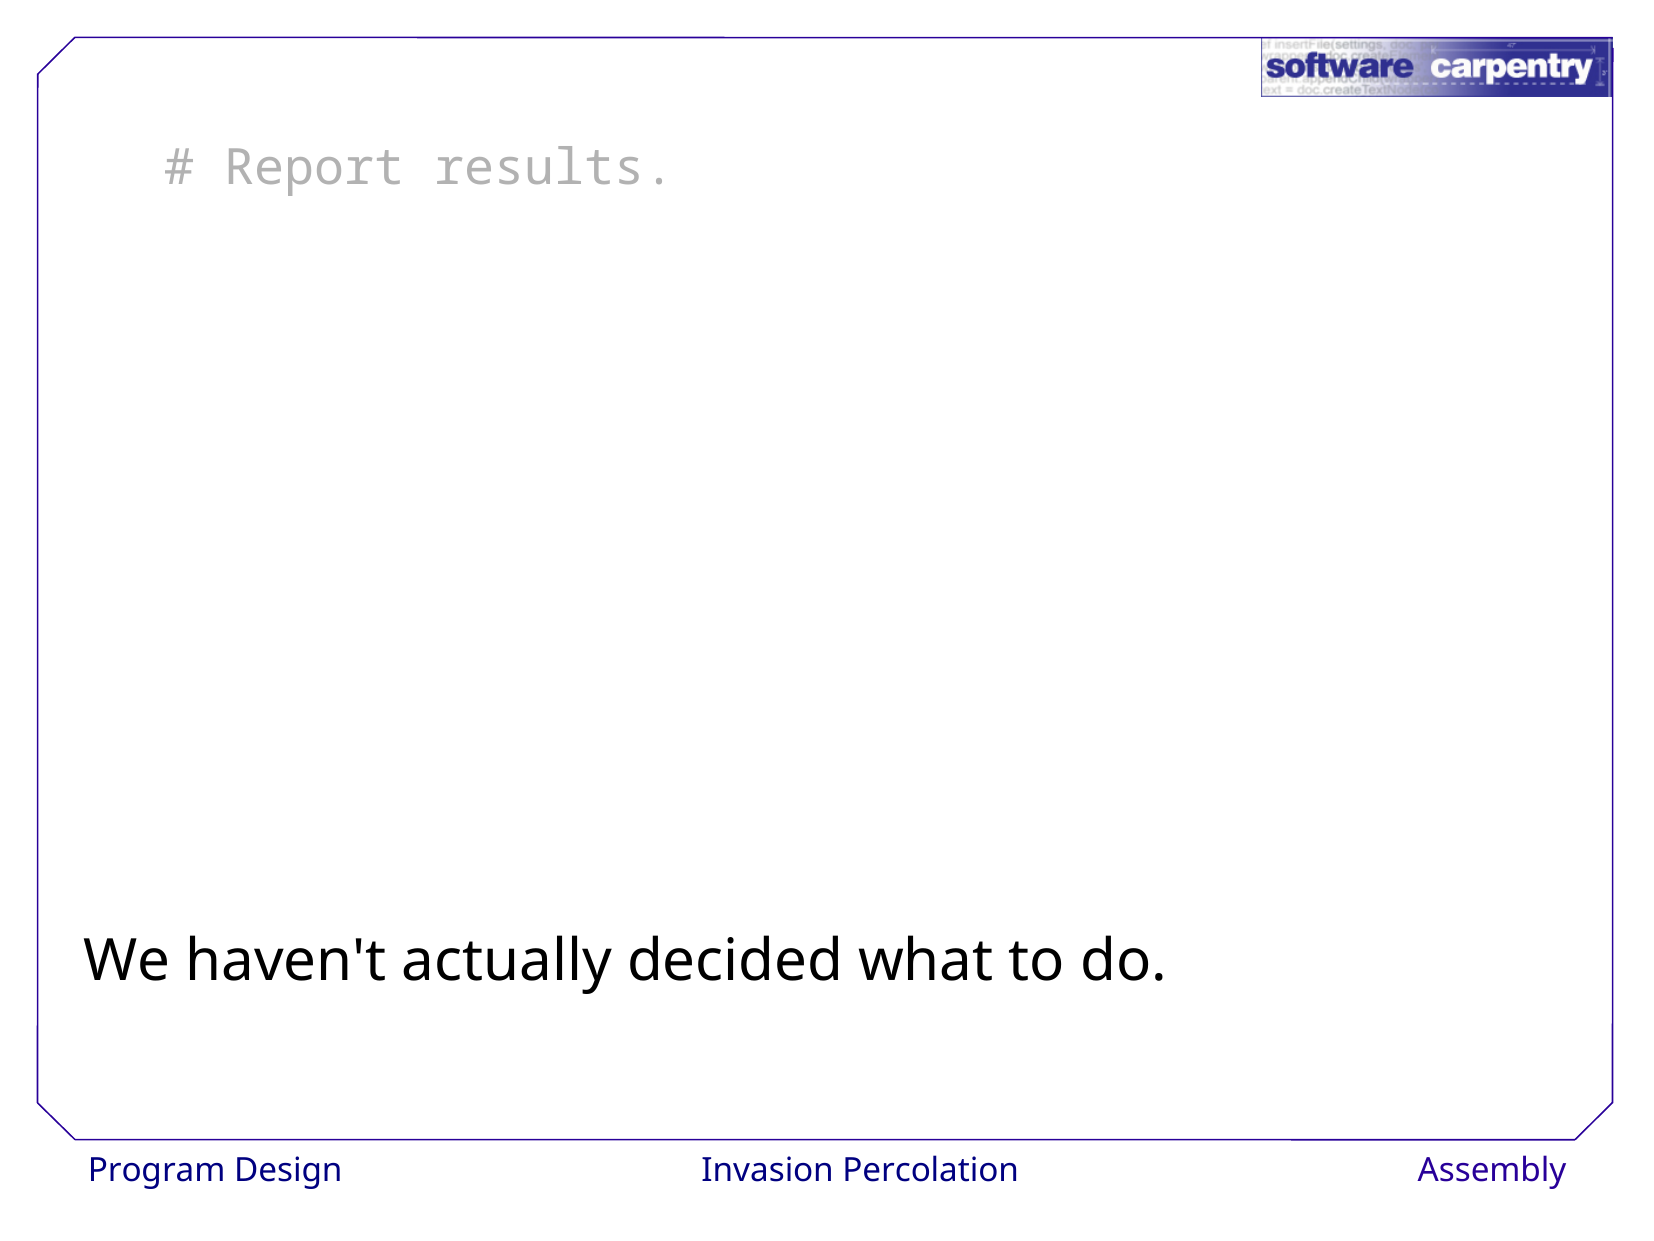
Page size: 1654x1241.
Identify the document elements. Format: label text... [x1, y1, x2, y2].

text_box # Report results. [89, 112, 1508, 1055]
text_box We haven't actually decided what to do. [68, 879, 1333, 1001]
picture [1261, 39, 1613, 97]
